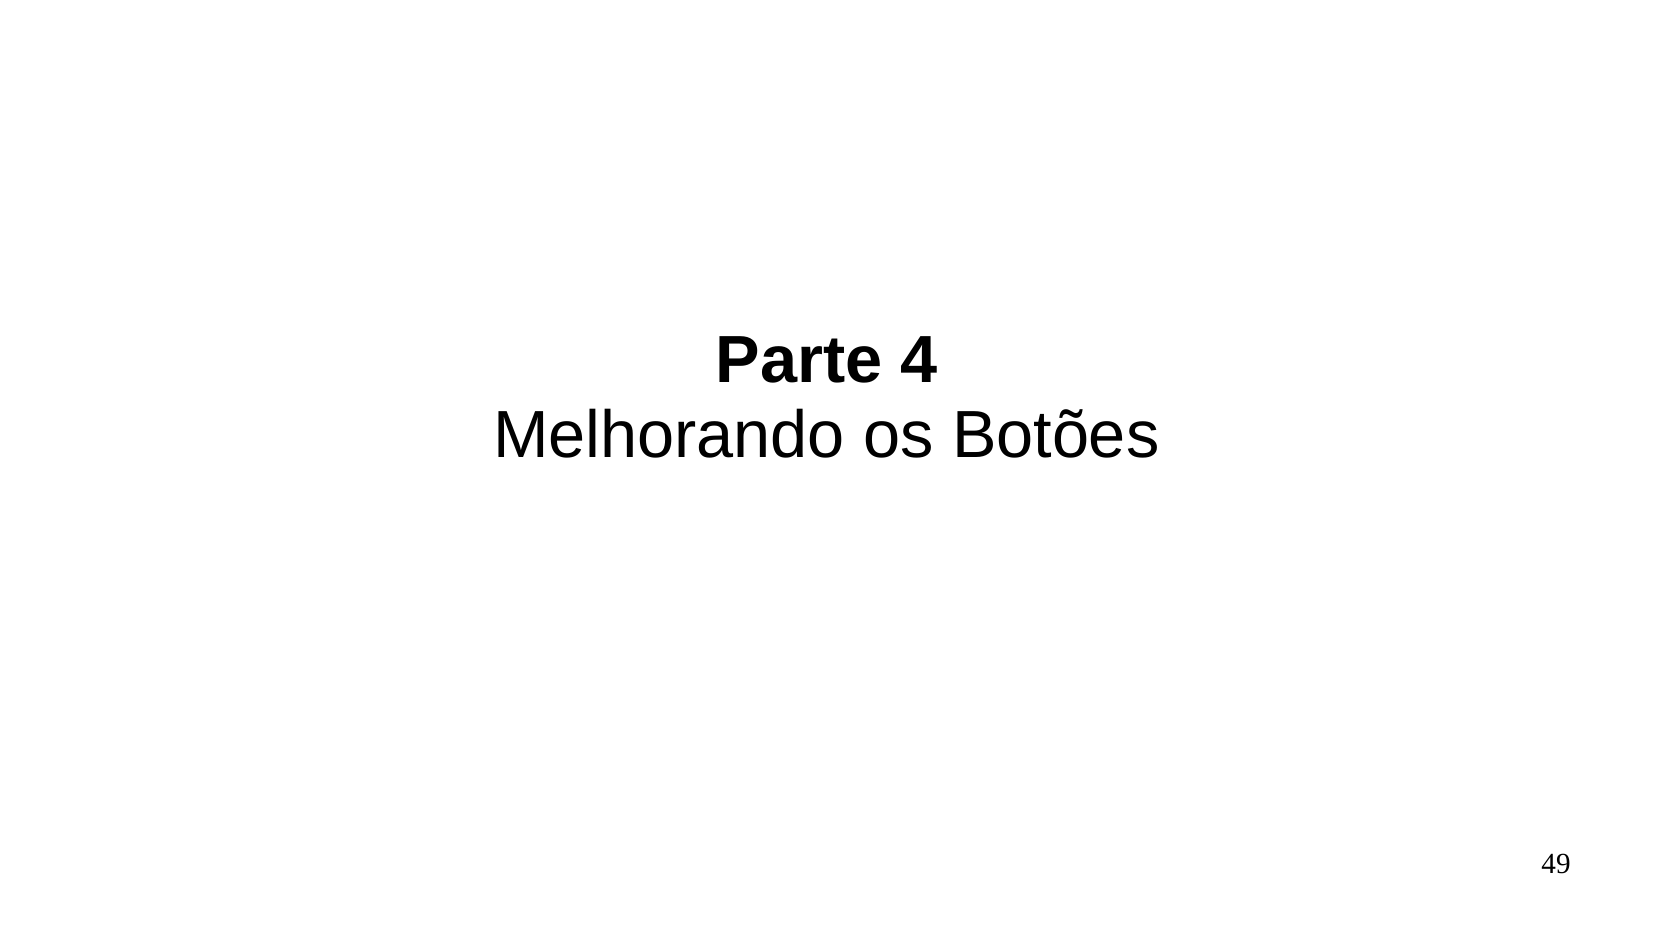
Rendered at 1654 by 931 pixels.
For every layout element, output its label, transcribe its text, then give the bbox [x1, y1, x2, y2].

subtitle Parte 4 Melhorando os Botões [82, 37, 1571, 757]
